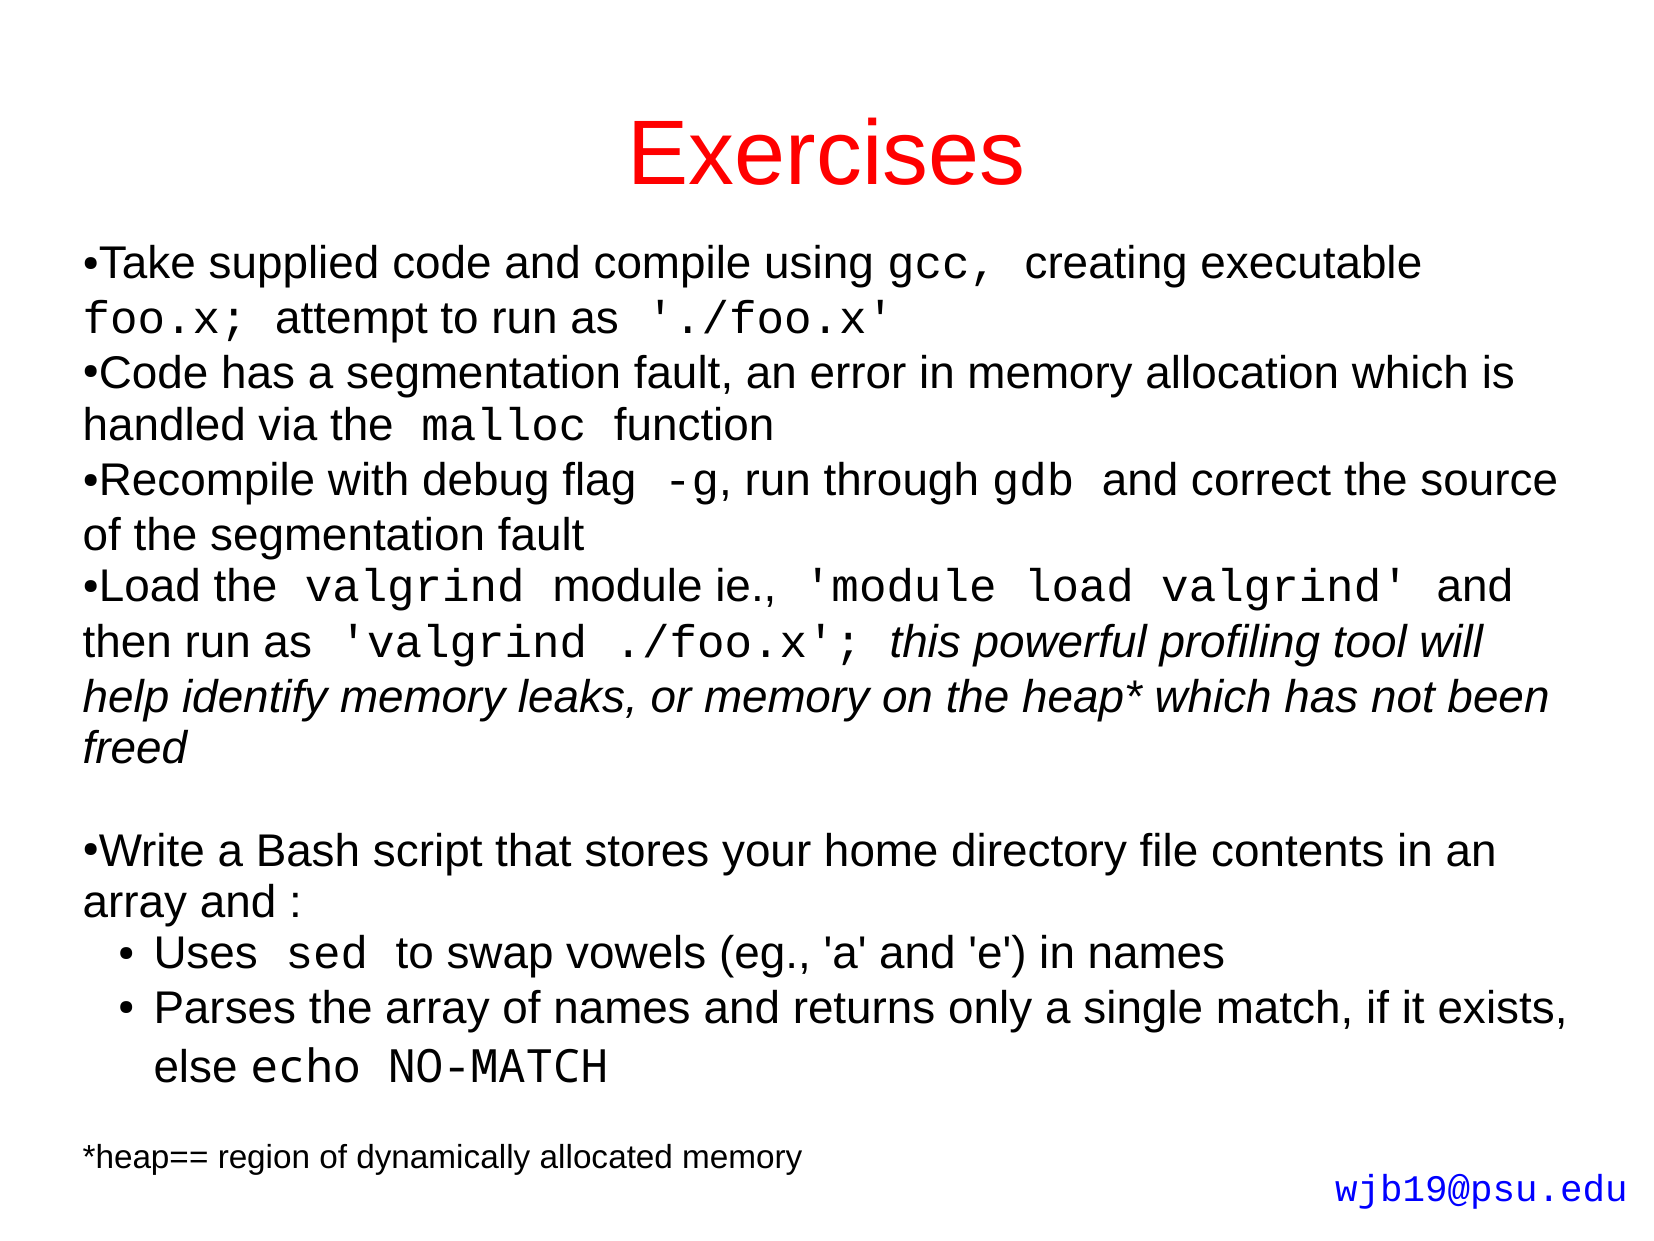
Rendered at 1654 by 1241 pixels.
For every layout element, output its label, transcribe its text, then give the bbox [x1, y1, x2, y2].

title Exercises [82, 49, 1571, 243]
subtitle Take supplied code and compile using gcc, creating executable foo.x; attempt to run as './foo.x' Code has a segmentation fault, an error in memory allocation which is handled via the malloc function Recompile with debug flag -g, run through gdb and correct the source of the segmentation fault Load the valgrind module ie., 'module load valgrind' and then run as 'valgrind ./foo.x'; this powerful profiling tool will help identify memory leaks, or memory on the heap* which has not been freed Write a Bash script that stores your home directory file contents in an array and : Uses sed to swap vowels (eg., 'a' and 'e') in names Parses the array of names and returns only a single match, if it exists, else echo NO-MATCH *heap== region of dynamically allocated memory [82, 243, 1571, 1241]
text_box wjb19@psu.edu [1320, 1162, 1643, 1220]
